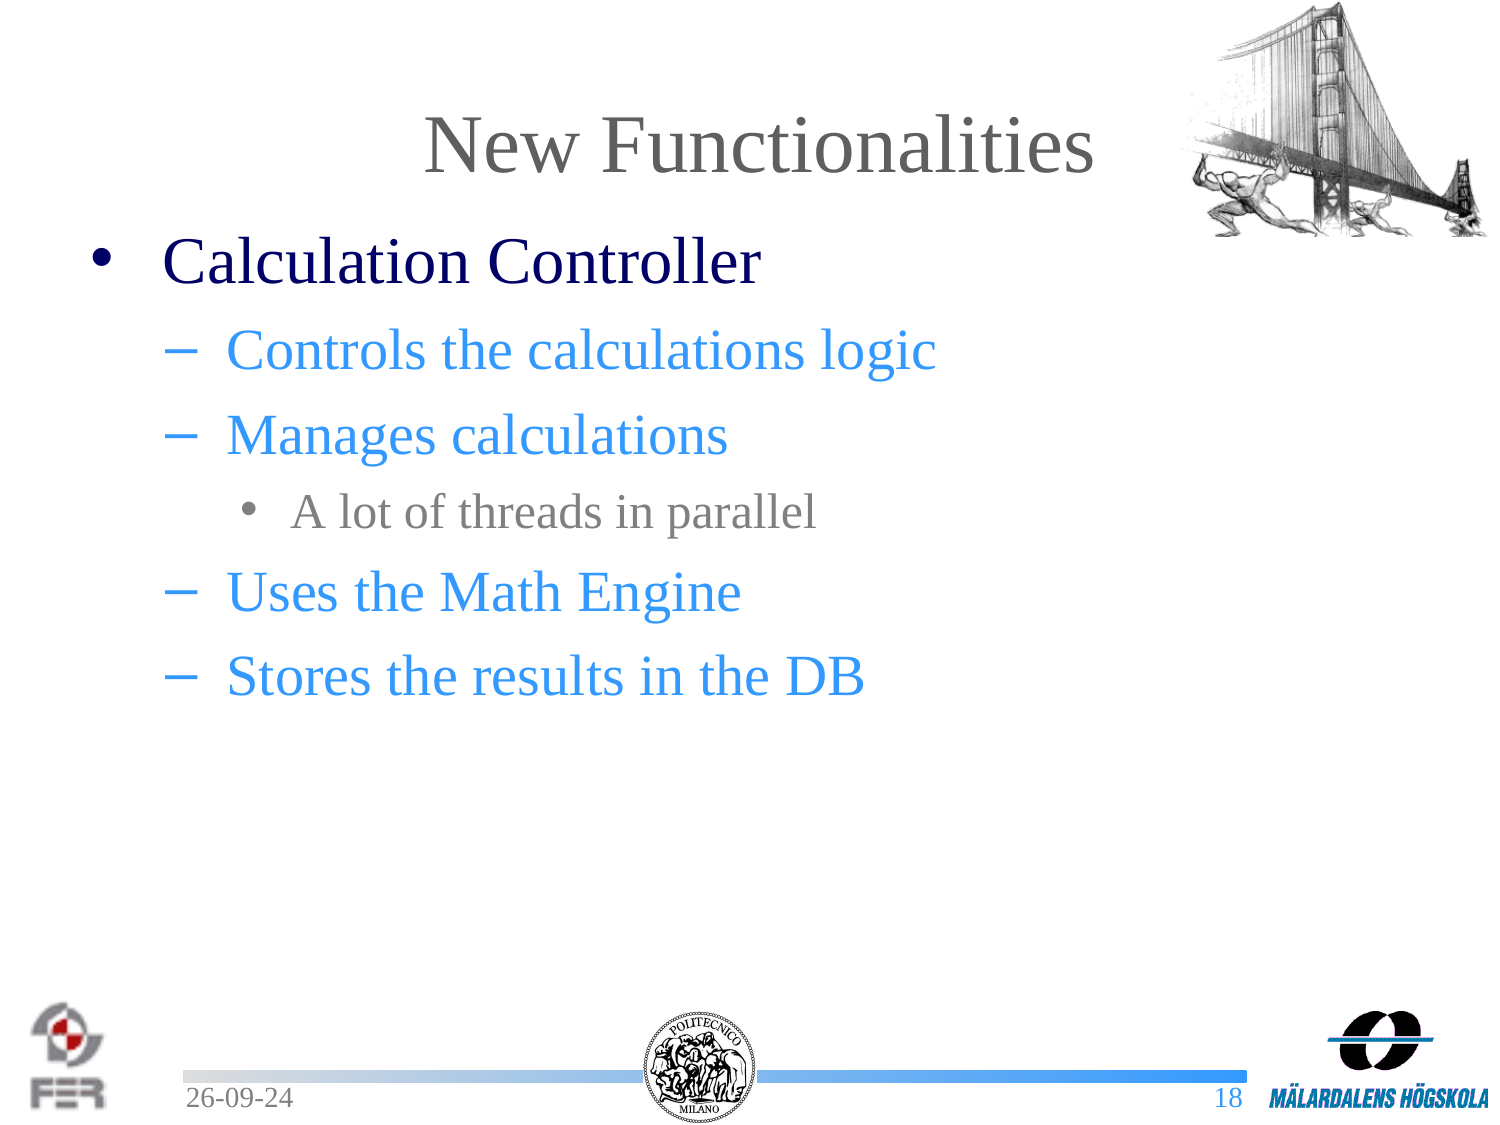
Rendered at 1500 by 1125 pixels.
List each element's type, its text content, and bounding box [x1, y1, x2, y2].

picture [1175, 0, 1488, 237]
text_box <numero> [1186, 1070, 1258, 1114]
picture [1454, 1091, 1459, 1108]
title New Functionalities [75, 45, 1175, 209]
text_box 13-12-18 [171, 1070, 396, 1114]
list Calculation Controller Controls the calculations logic Manages calculations A lot of threads in parallel Uses the Math Engine Stores the results in the DB [75, 209, 1426, 952]
picture [1368, 1093, 1374, 1104]
picture [1435, 1096, 1441, 1104]
picture [29, 987, 107, 1125]
picture [1269, 1011, 1488, 1108]
picture [643, 1011, 757, 1123]
